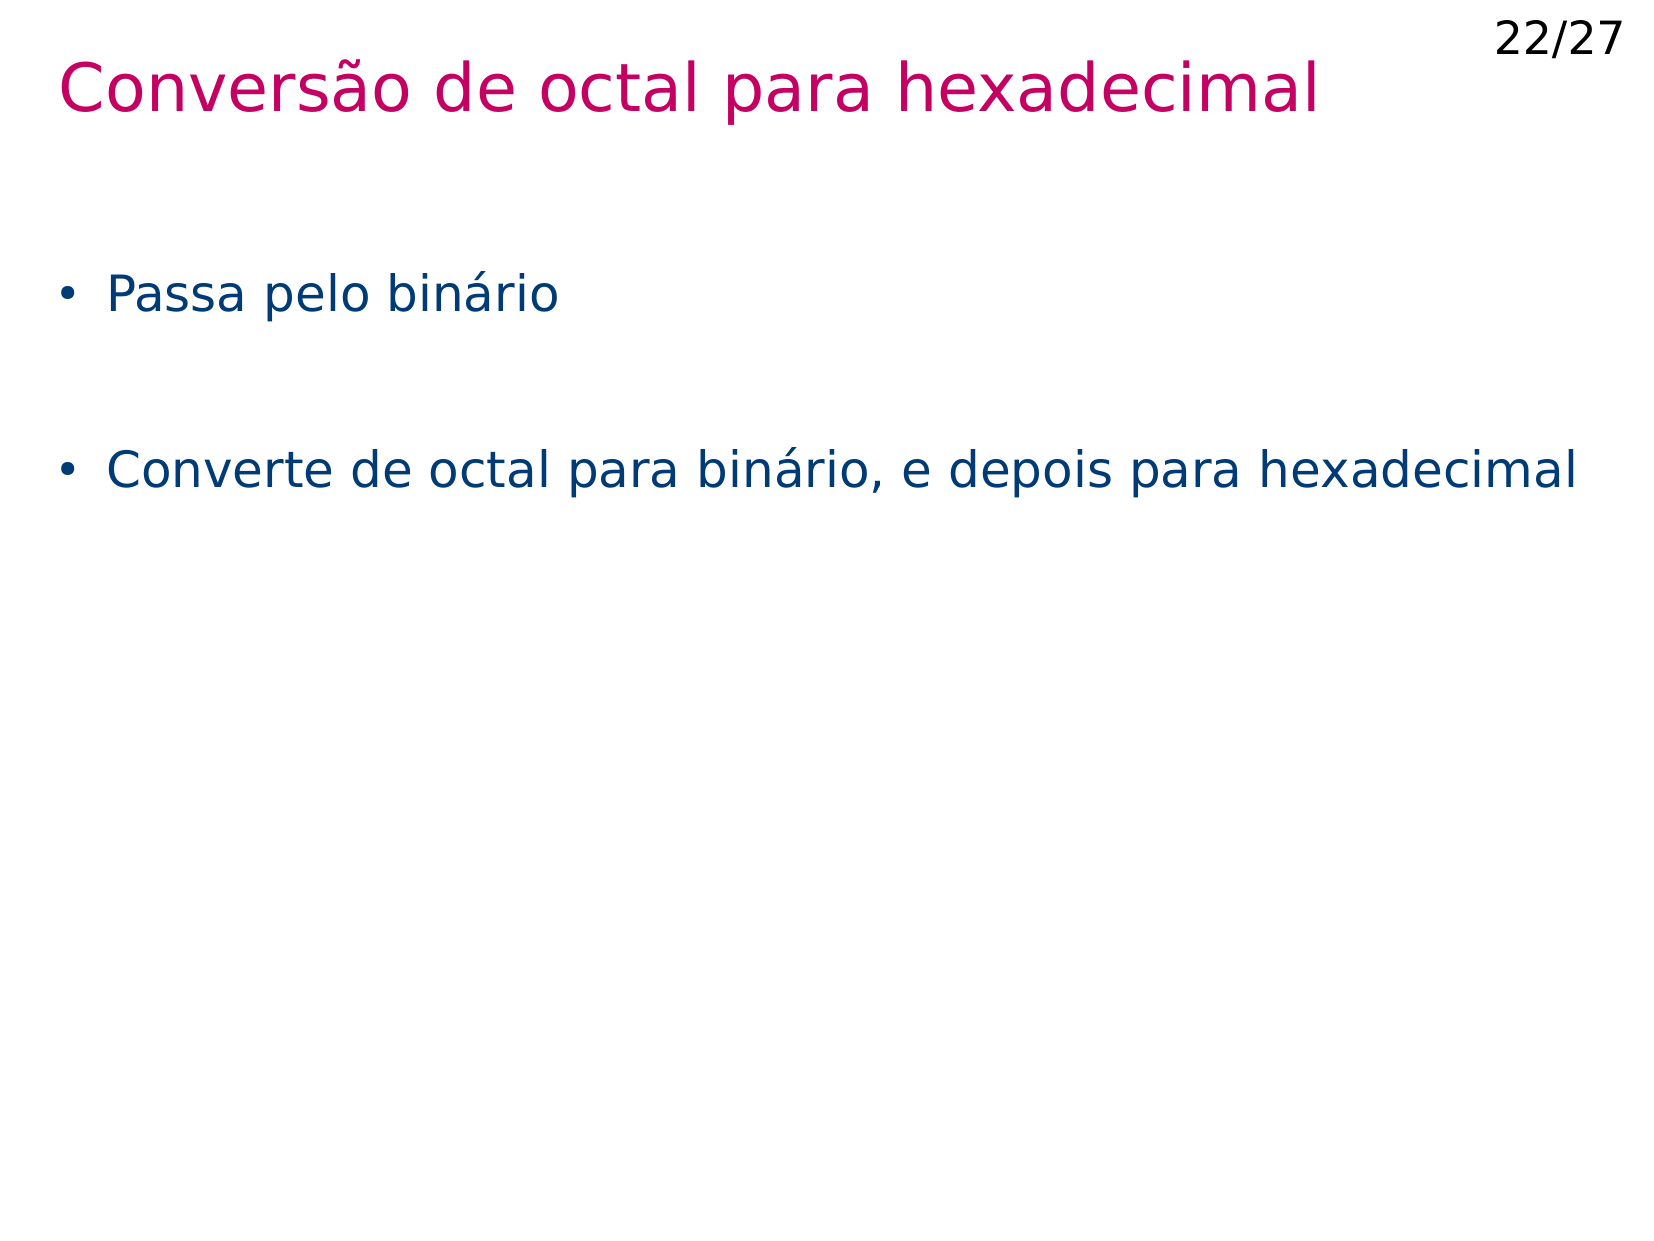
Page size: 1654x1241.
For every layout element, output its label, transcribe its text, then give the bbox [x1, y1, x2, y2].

title Conversão de octal para hexadecimal [59, 29, 1625, 148]
list Passa pelo binário Converte de octal para binário, e depois para hexadecimal [59, 236, 1625, 1211]
